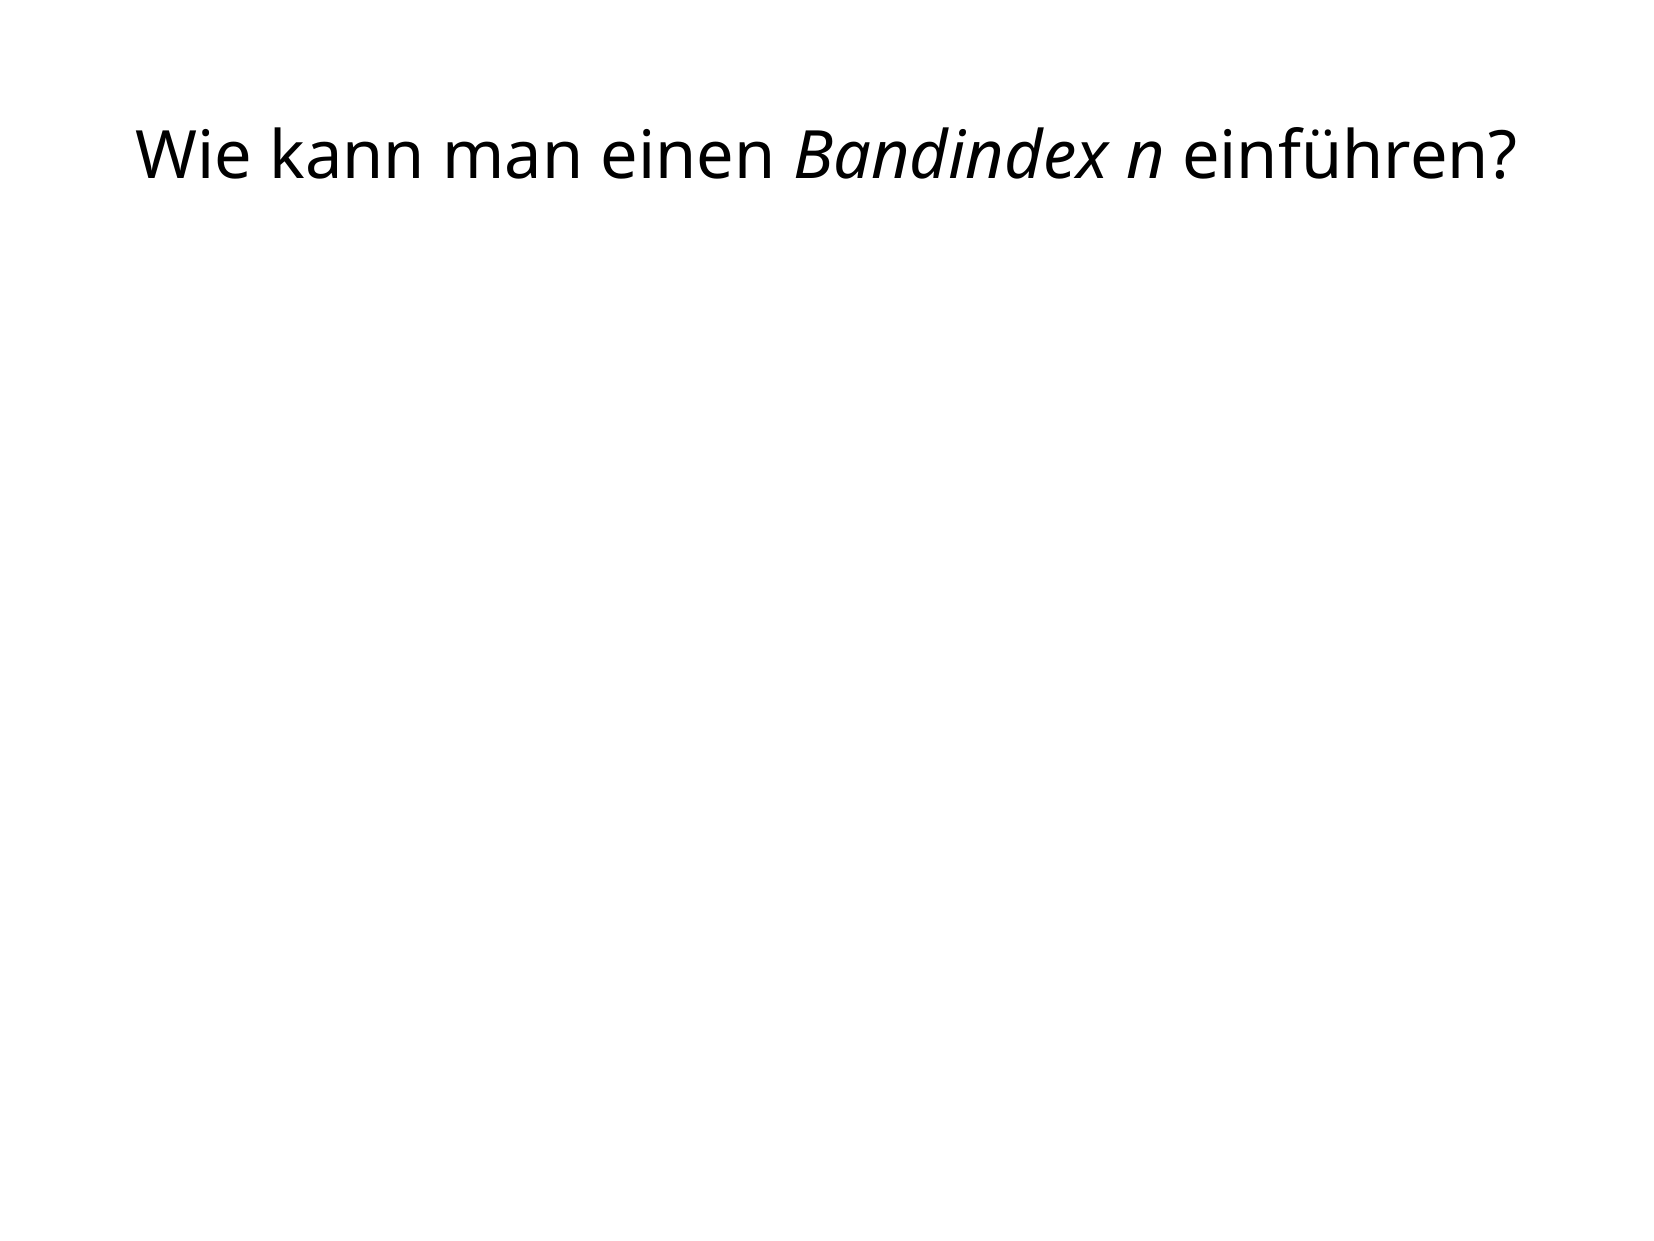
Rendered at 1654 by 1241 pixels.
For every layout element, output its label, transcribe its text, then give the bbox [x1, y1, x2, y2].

title Wie kann man einen Bandindex n einführen? [82, 49, 1571, 257]
